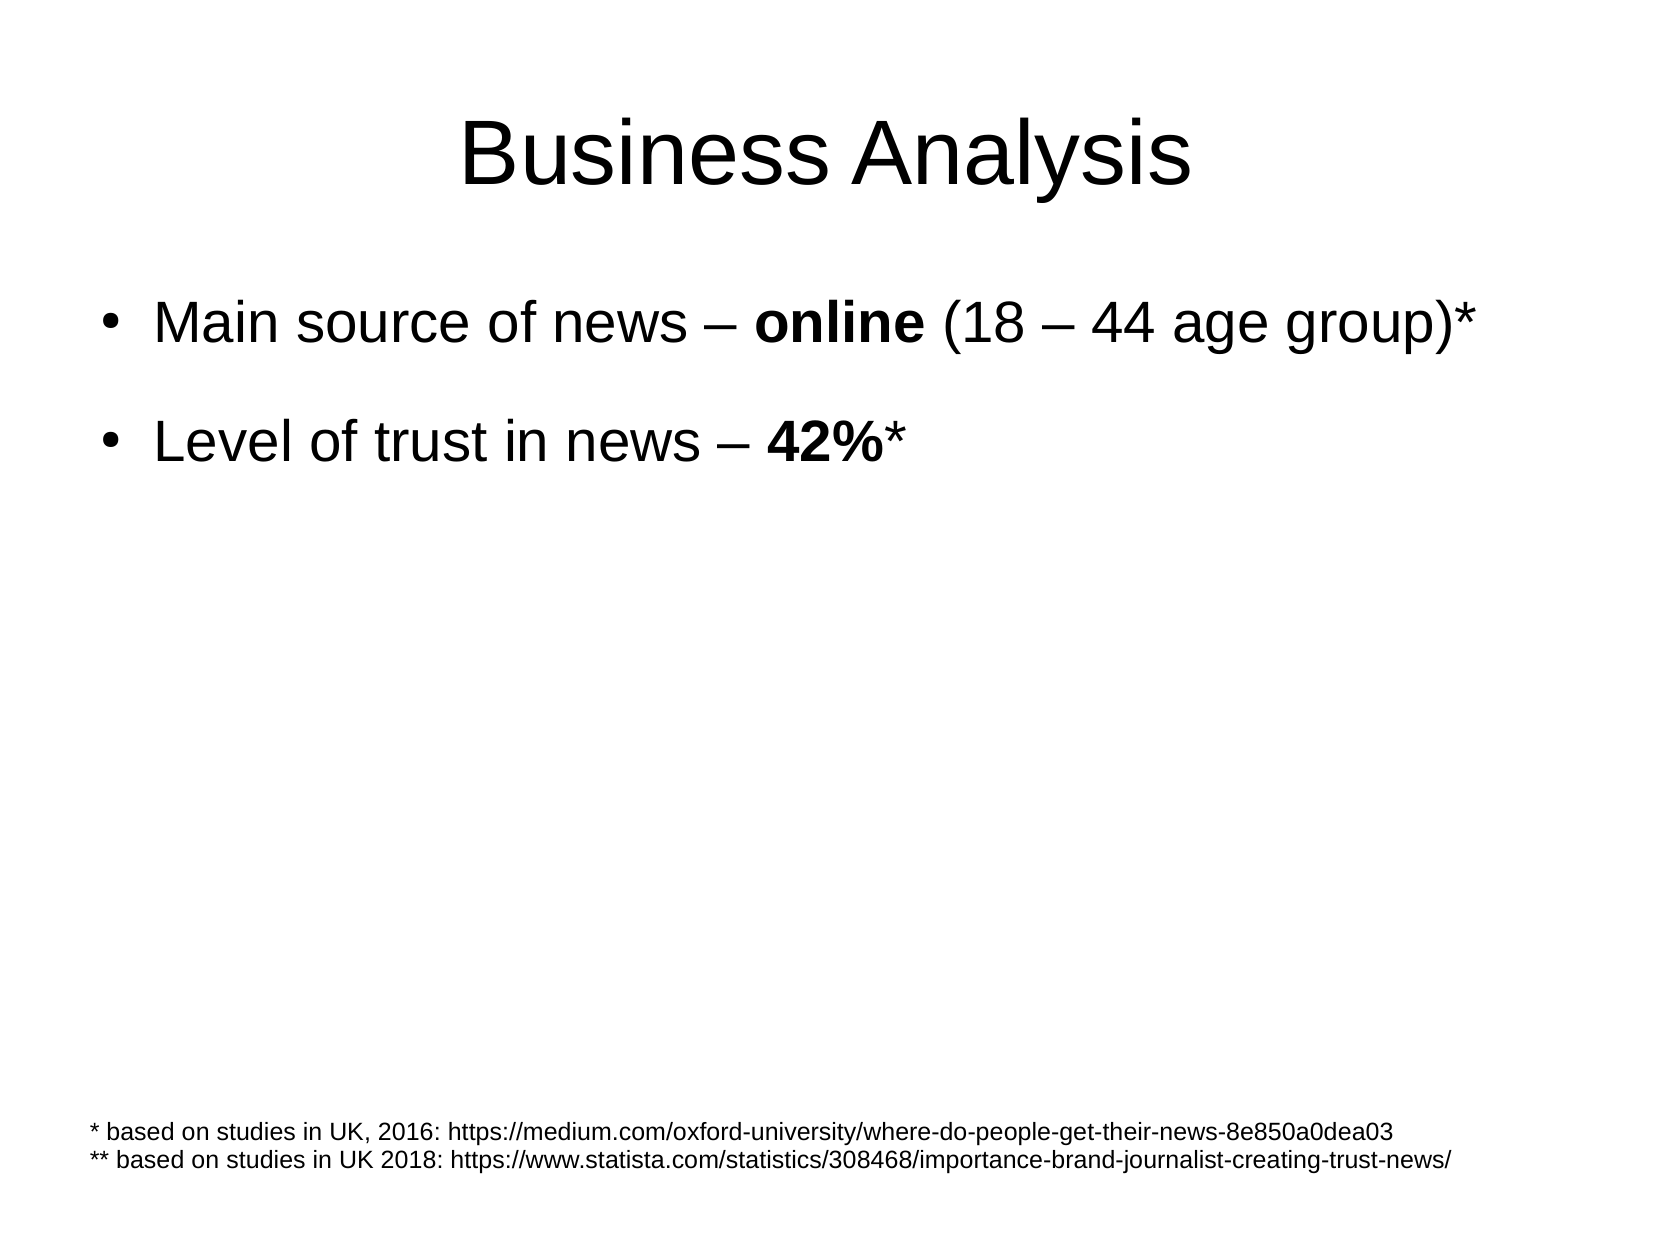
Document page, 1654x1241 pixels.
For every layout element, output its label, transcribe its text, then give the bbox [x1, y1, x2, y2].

title Business Analysis [82, 49, 1571, 257]
text_box * based on studies in UK, 2016: https://medium.com/oxford-university/where-do-people-get-their-news-8e850a0dea03 ** based on studies in UK 2018: https://www.statista.com/statistics/308468/importance-brand-journalist-creating-trust-news/ [75, 1110, 1486, 1241]
list Main source of news – online (18 – 44 age group)* Level of trust in news – 42%* [82, 290, 1571, 1010]
